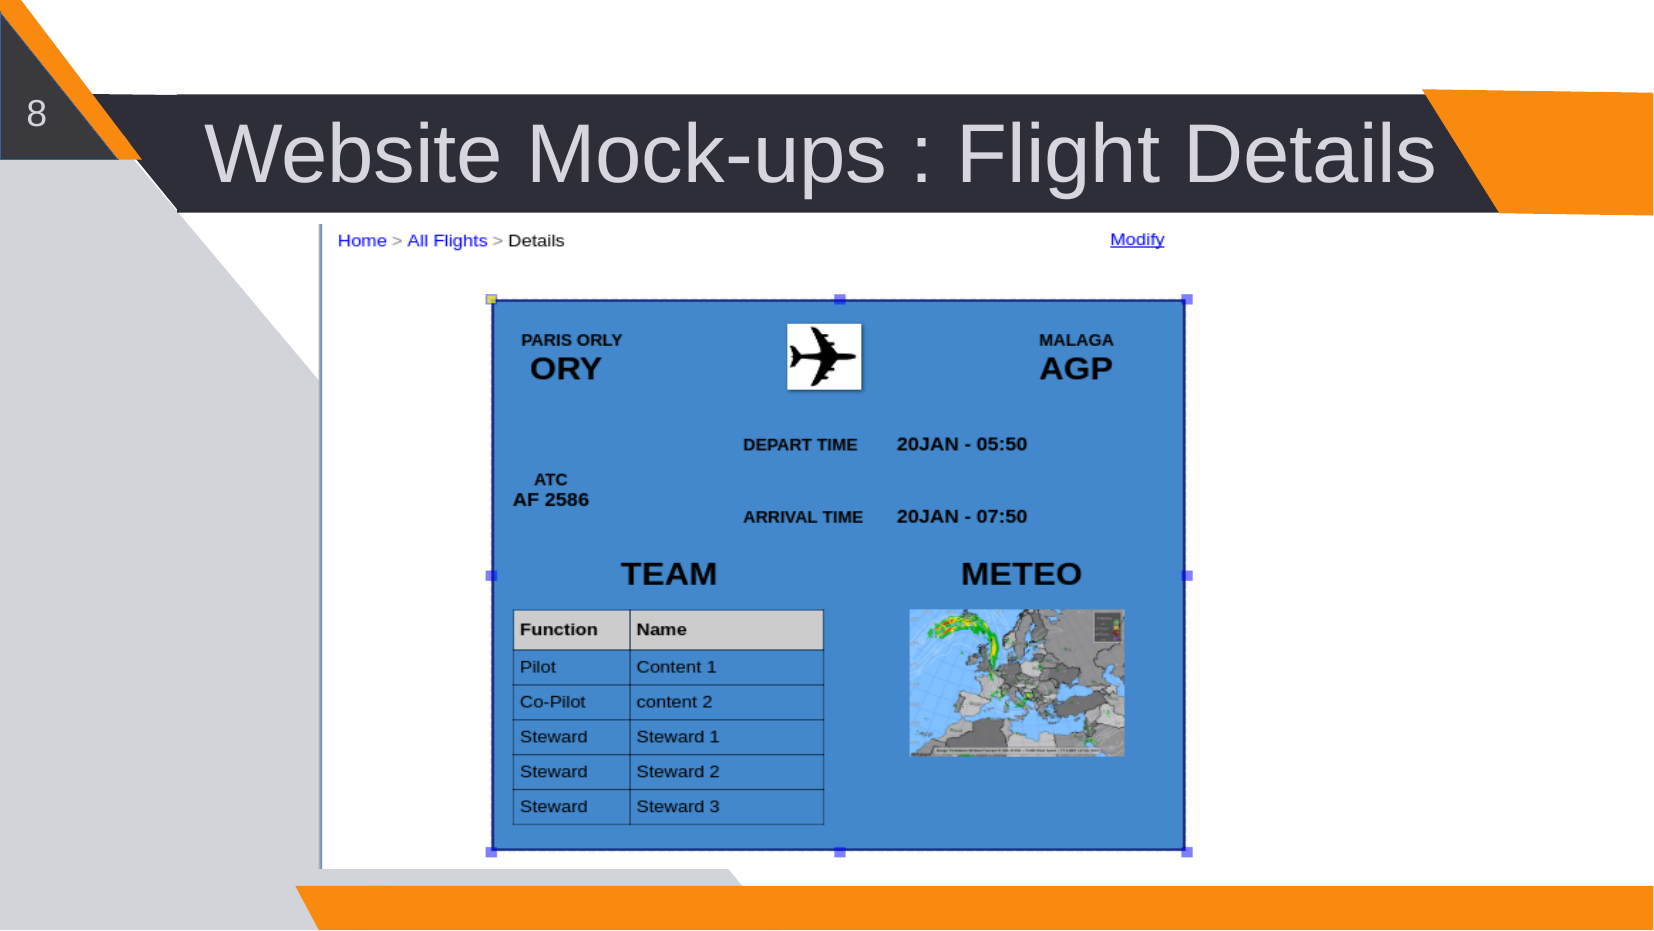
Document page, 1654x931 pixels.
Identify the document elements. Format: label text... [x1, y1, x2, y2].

text_box 8 [11, 84, 48, 142]
picture [318, 224, 1264, 869]
text_box [0, 0, 1654, 931]
text_box Website Mock-ups : Flight Details [177, 94, 1498, 213]
text_box [1421, 89, 1654, 216]
